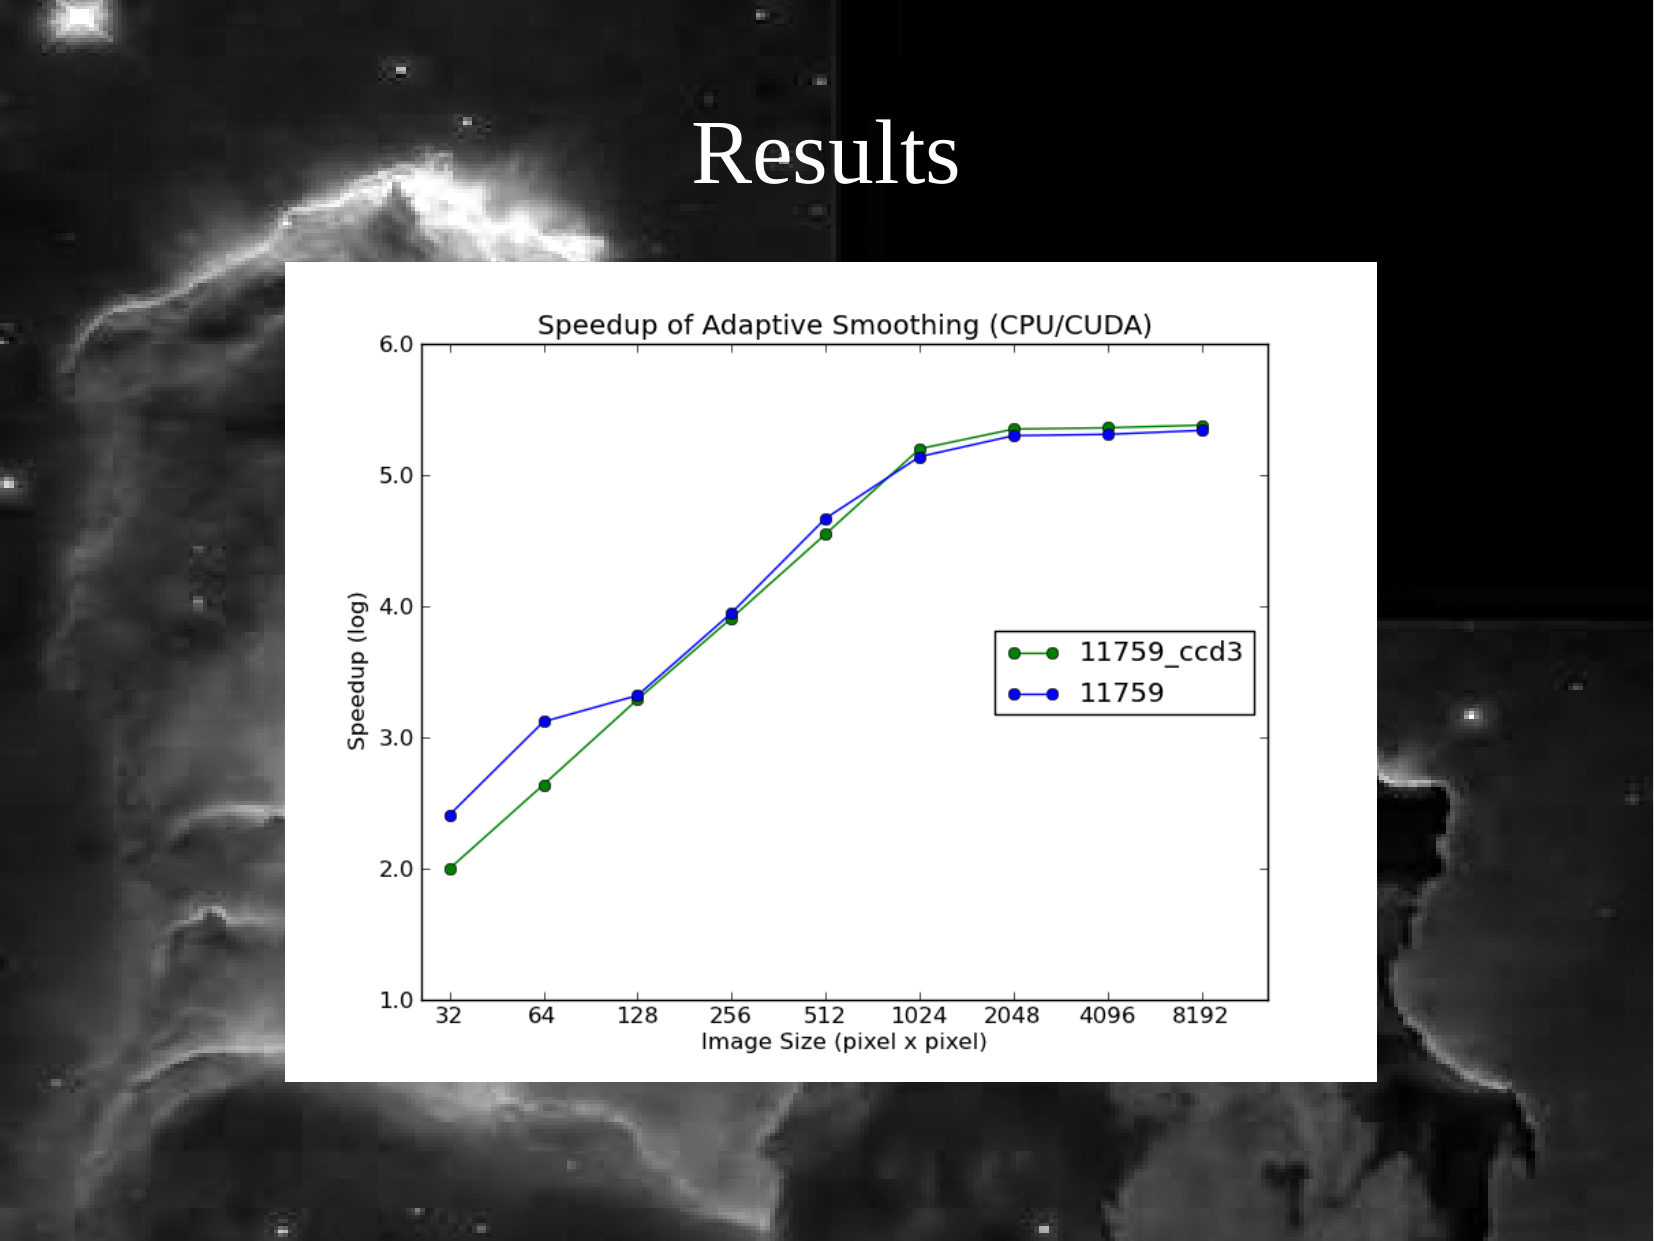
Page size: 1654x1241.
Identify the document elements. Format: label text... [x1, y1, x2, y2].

title Results [82, 49, 1571, 257]
picture [0, 0, 1654, 1241]
